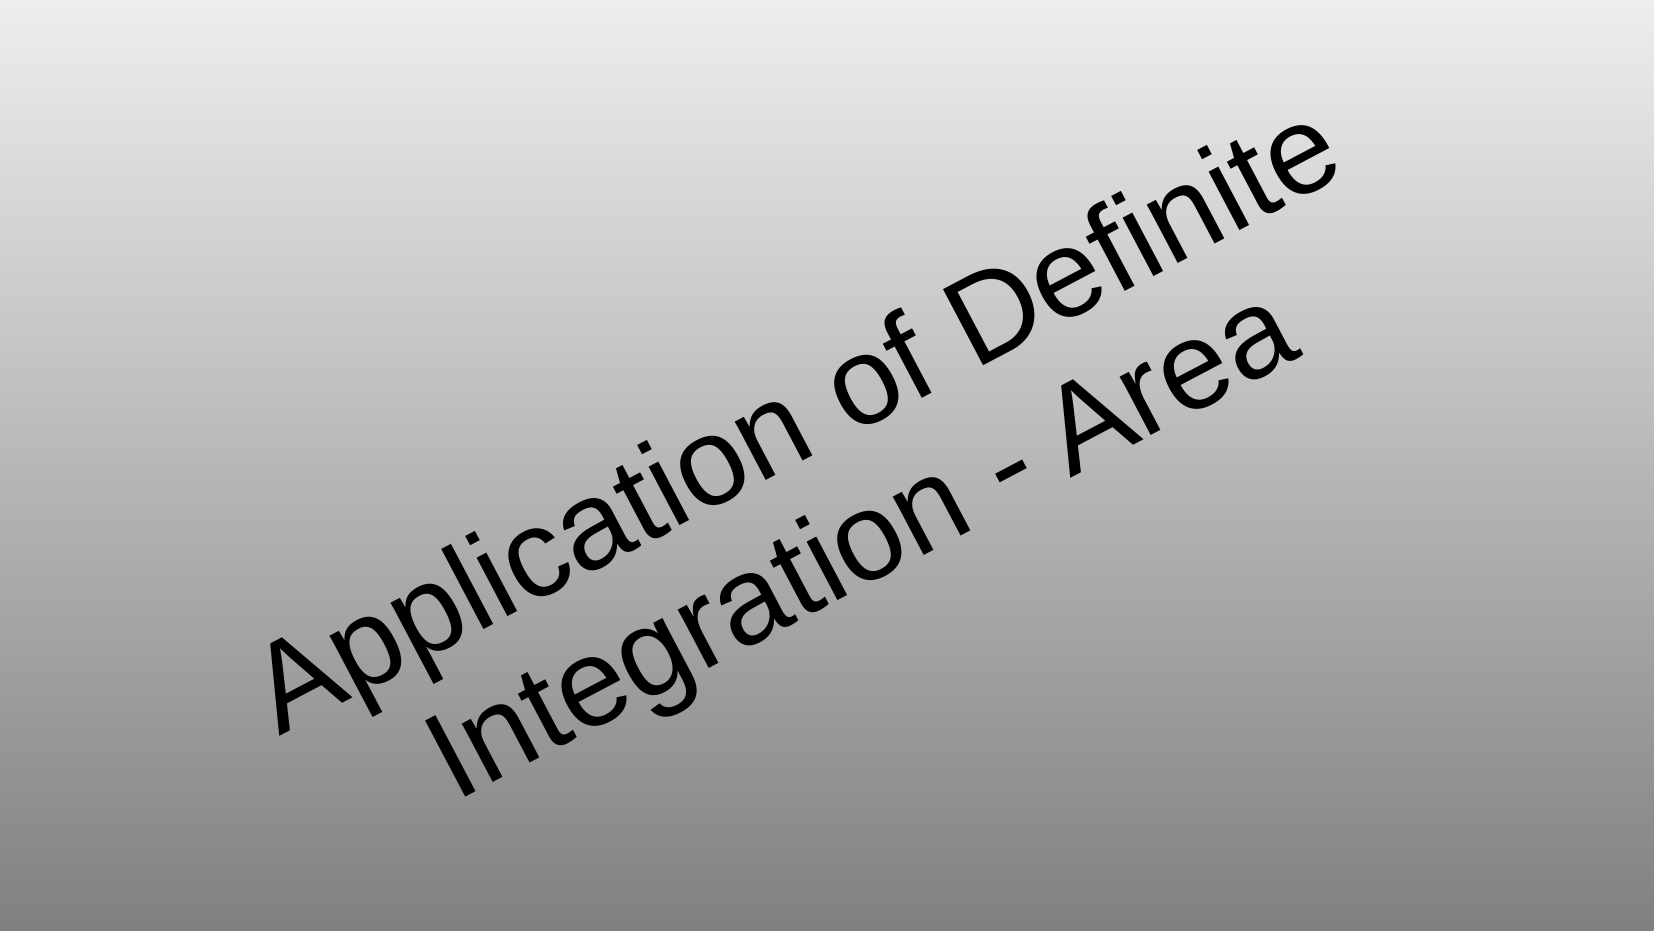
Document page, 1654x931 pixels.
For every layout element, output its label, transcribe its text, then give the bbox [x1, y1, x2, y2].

title Application of Definite Integration - Area [99, 0, 1554, 931]
